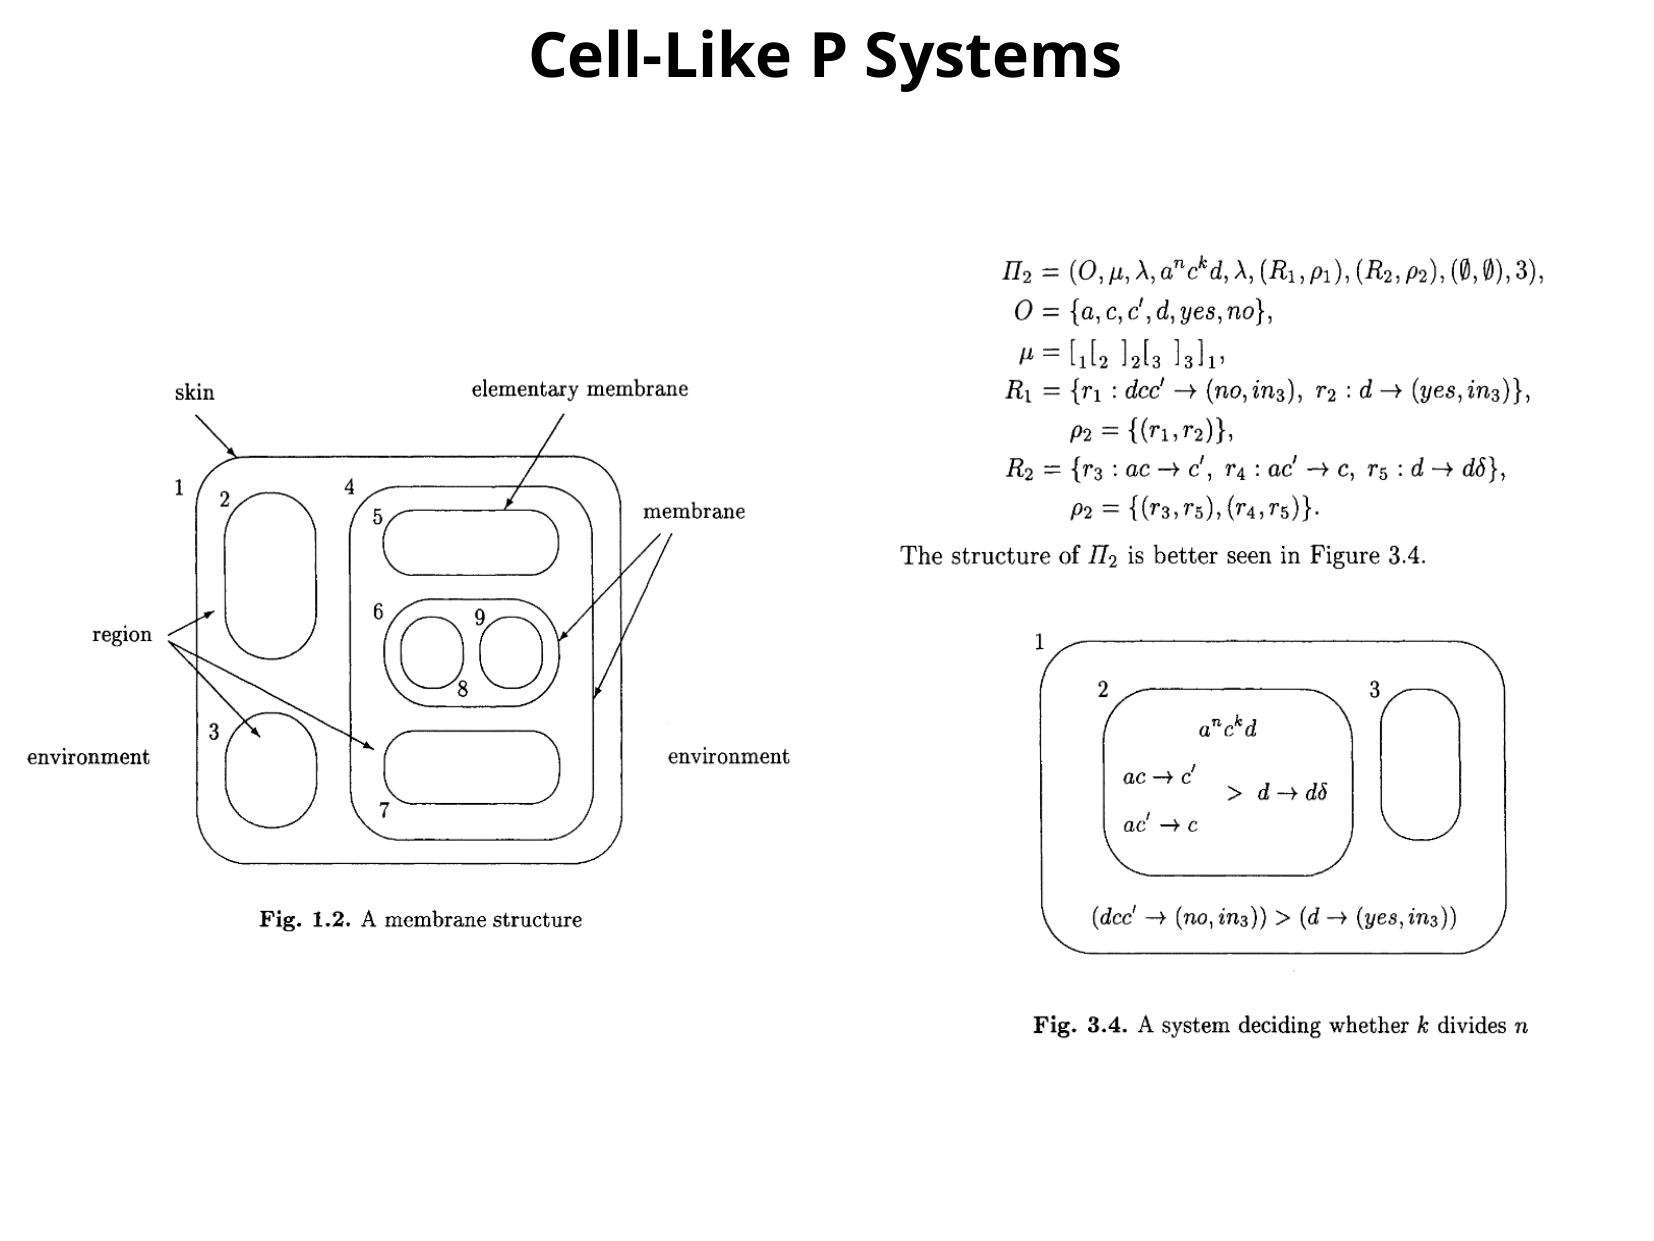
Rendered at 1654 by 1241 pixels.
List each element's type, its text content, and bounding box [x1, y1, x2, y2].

picture [6, 357, 837, 972]
picture [866, 239, 1602, 1054]
text_box Cell-Like P Systems [173, 3, 1479, 101]
